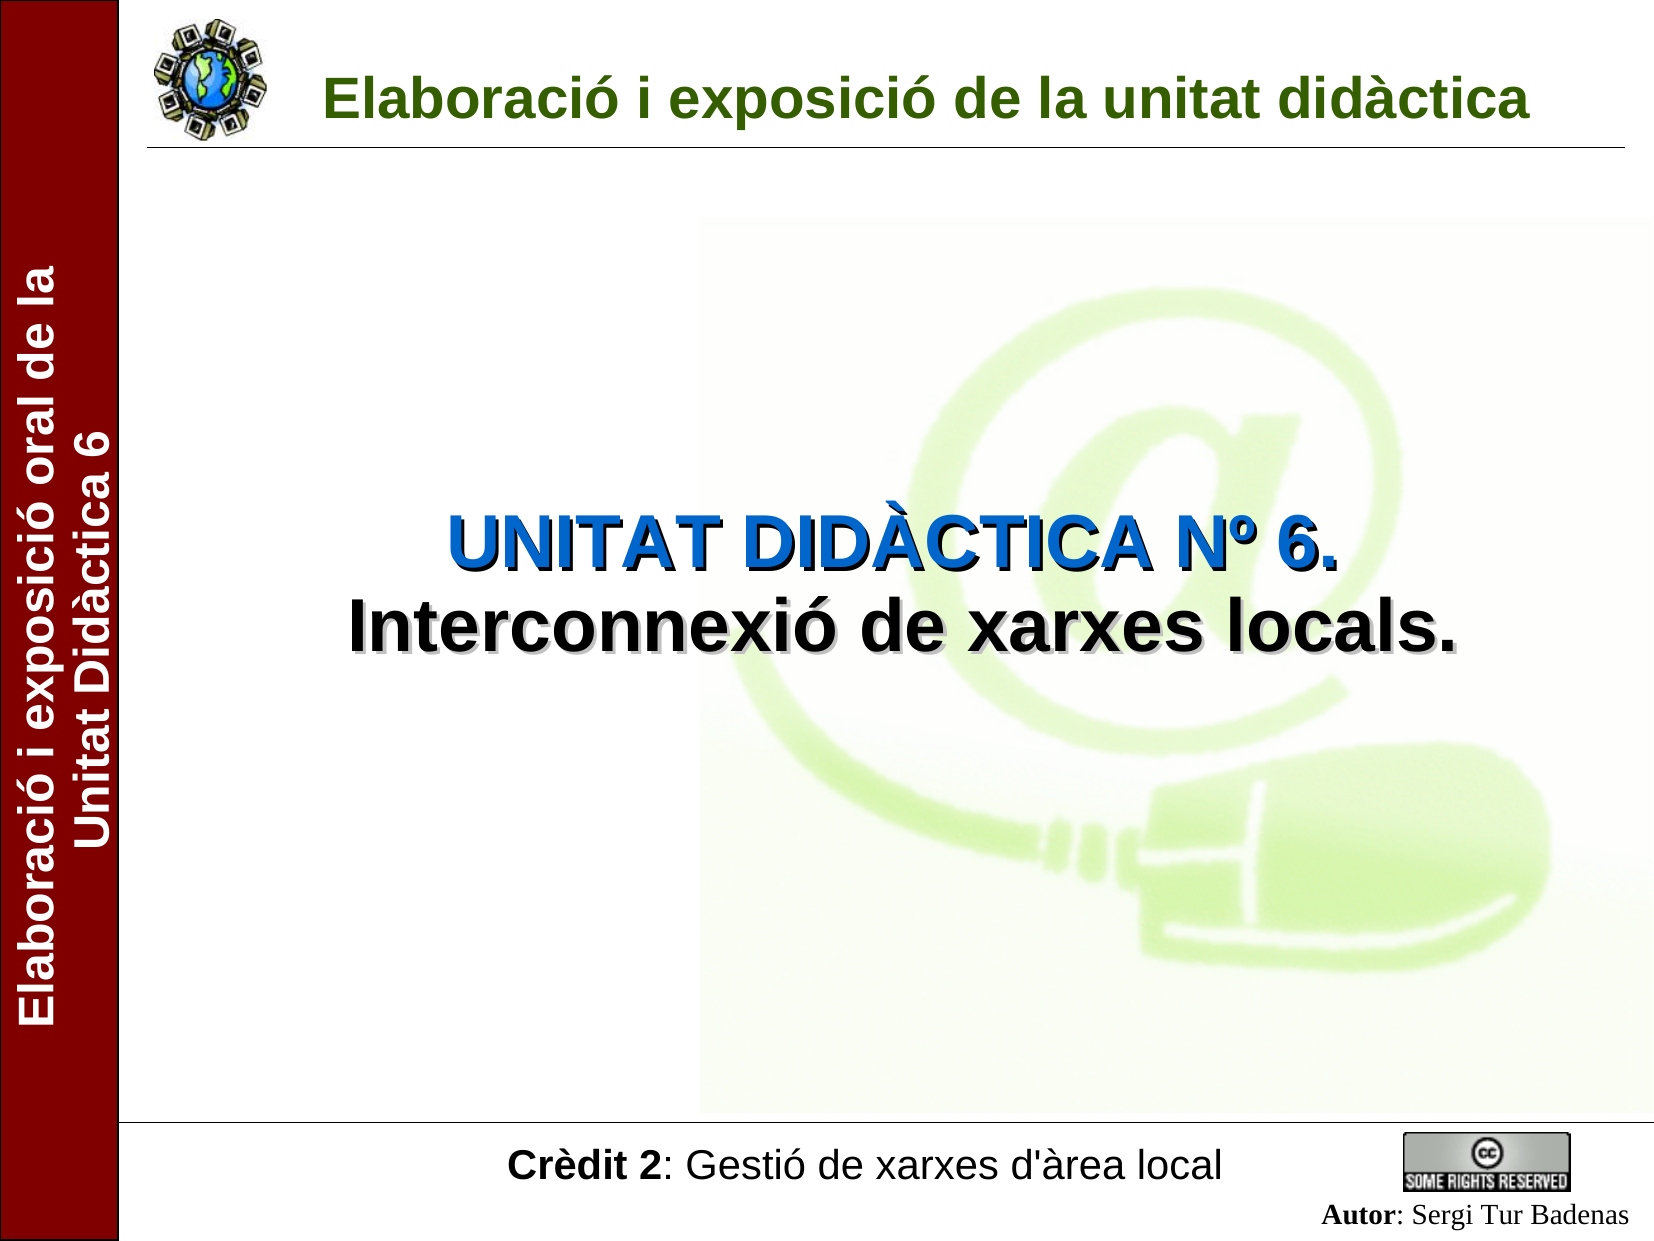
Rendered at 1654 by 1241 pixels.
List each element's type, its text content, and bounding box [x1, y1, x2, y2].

picture [700, 217, 1654, 1113]
title Elaboració i exposició de la unitat didàctica [183, 49, 1654, 148]
picture [154, 19, 268, 142]
subtitle UNITAT DIDÀCTICA Nº 6. Interconnexió de xarxes locals. [141, 242, 1630, 1093]
picture [1403, 1132, 1571, 1192]
